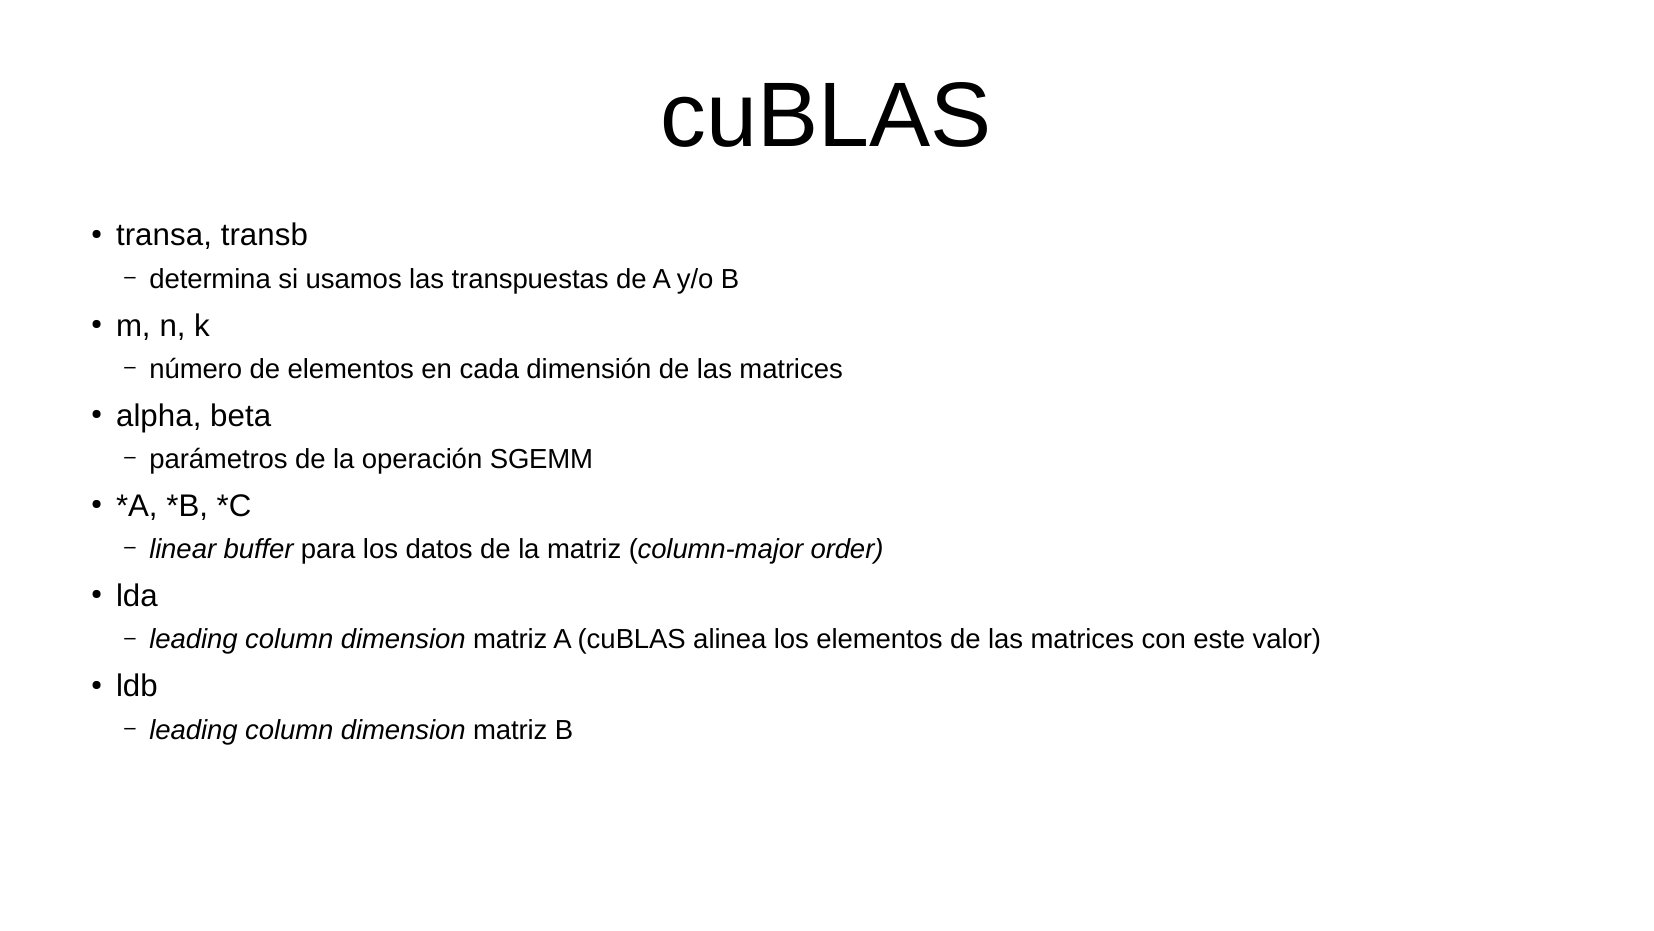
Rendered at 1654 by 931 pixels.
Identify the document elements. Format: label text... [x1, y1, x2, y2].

title cuBLAS [82, 37, 1571, 193]
list transa, transb determina si usamos las transpuestas de A y/o B m, n, k número de elementos en cada dimensión de las matrices alpha, beta parámetros de la operación SGEMM *A, *B, *C linear buffer para los datos de la matriz (column-major order) lda leading column dimension matriz A (cuBLAS alinea los elementos de las matrices con este valor) ldb leading column dimension matriz B [82, 217, 1571, 758]
